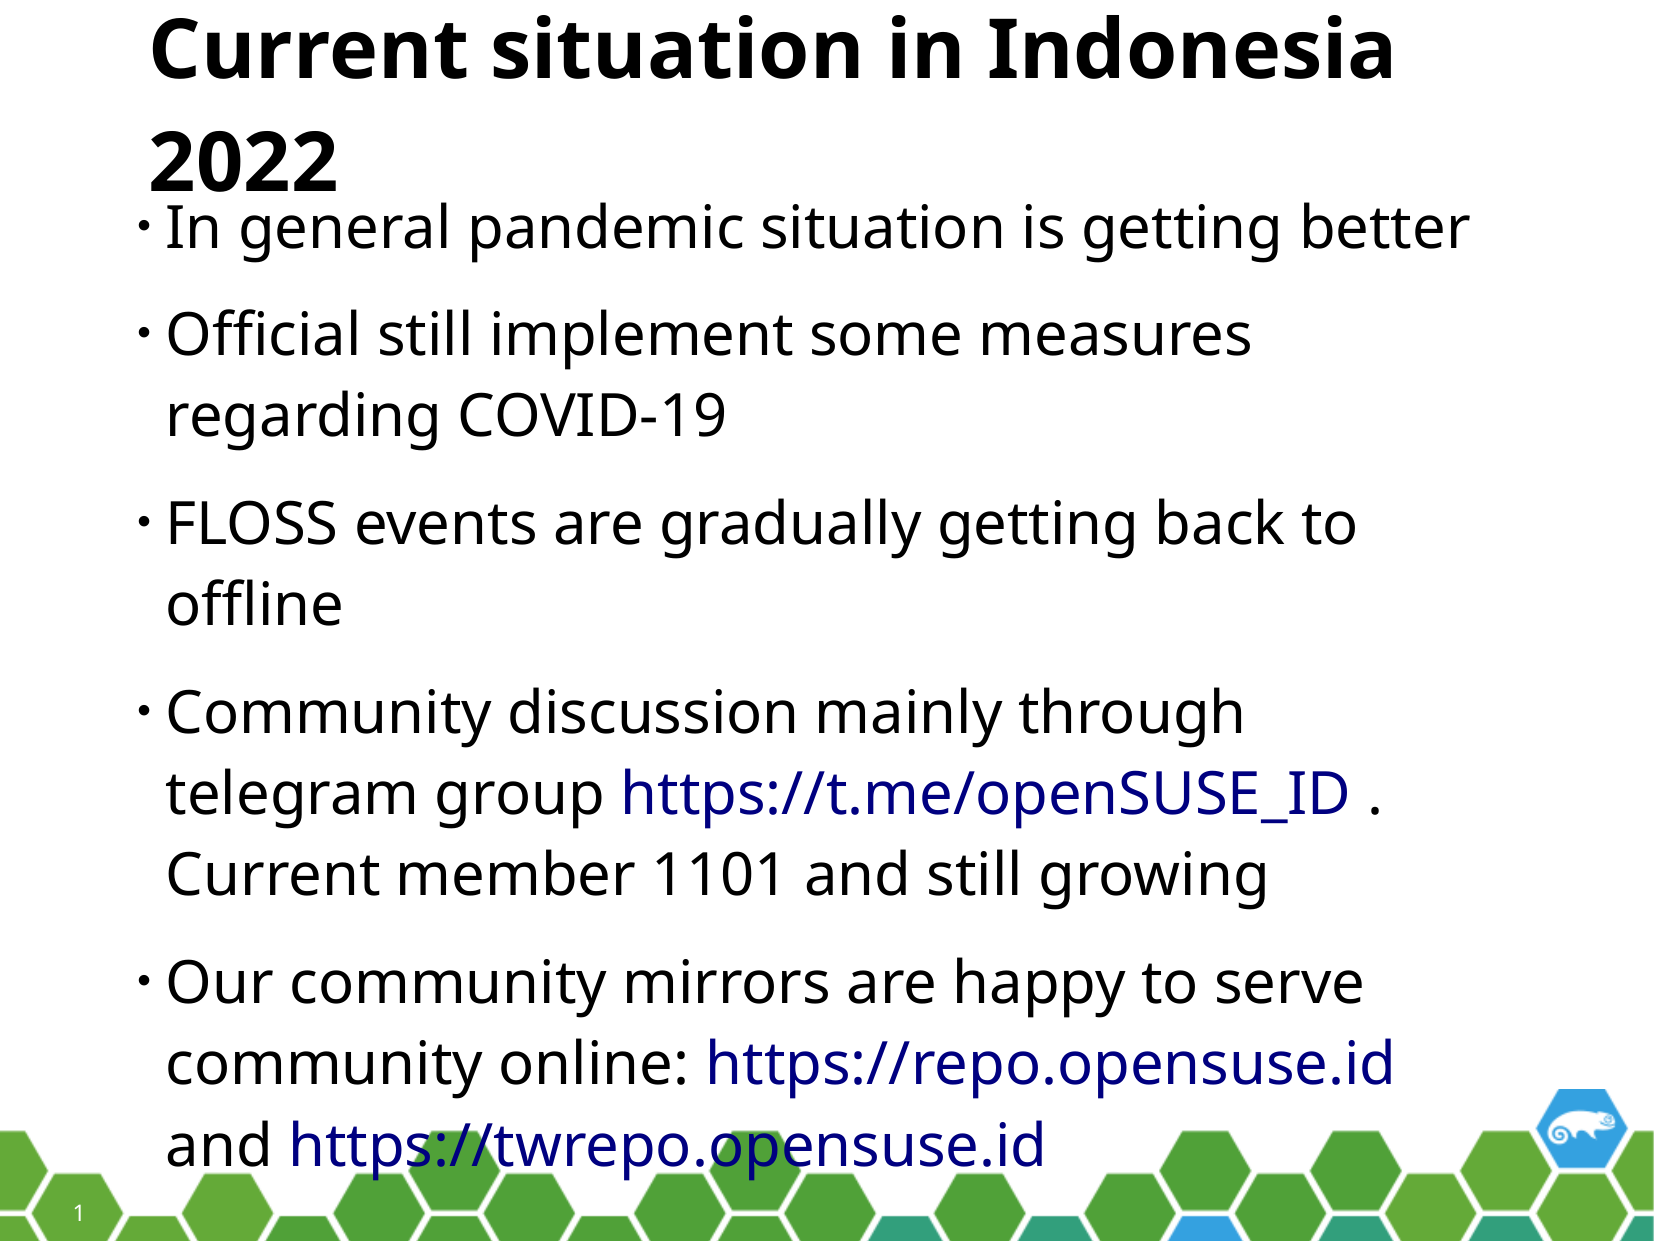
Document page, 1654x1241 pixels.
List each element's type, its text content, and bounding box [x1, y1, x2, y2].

picture [0, 1089, 1654, 1241]
title Current situation in Indonesia 2022 [148, 13, 1512, 193]
list In general pandemic situation is getting better Official still implement some measures regarding COVID-19 FLOSS events are gradually getting back to offline Community discussion mainly through telegram group https://t.me/openSUSE_ID . Current member 1101 and still growing Our community mirrors are happy to serve community online: https://repo.opensuse.id and https://twrepo.opensuse.id [137, 184, 1500, 1093]
